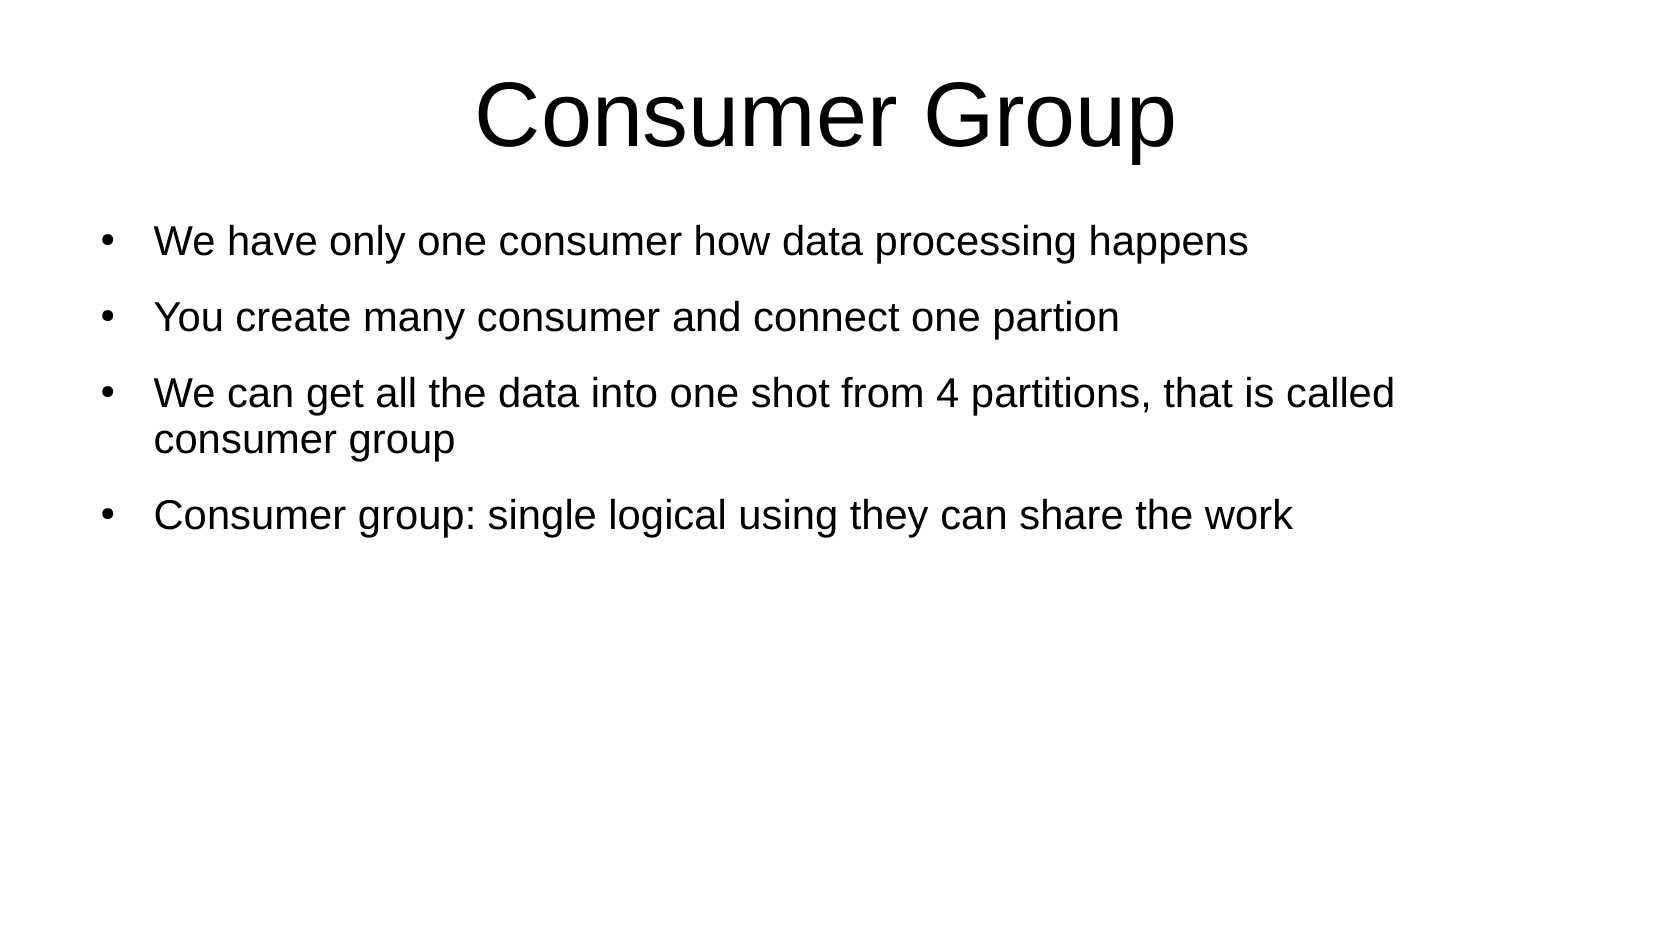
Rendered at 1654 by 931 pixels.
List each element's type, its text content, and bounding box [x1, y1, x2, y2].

list We have only one consumer how data processing happens You create many consumer and connect one partion We can get all the data into one shot from 4 partitions, that is called consumer group Consumer group: single logical using they can share the work [82, 217, 1571, 758]
title Consumer Group [82, 37, 1571, 193]
